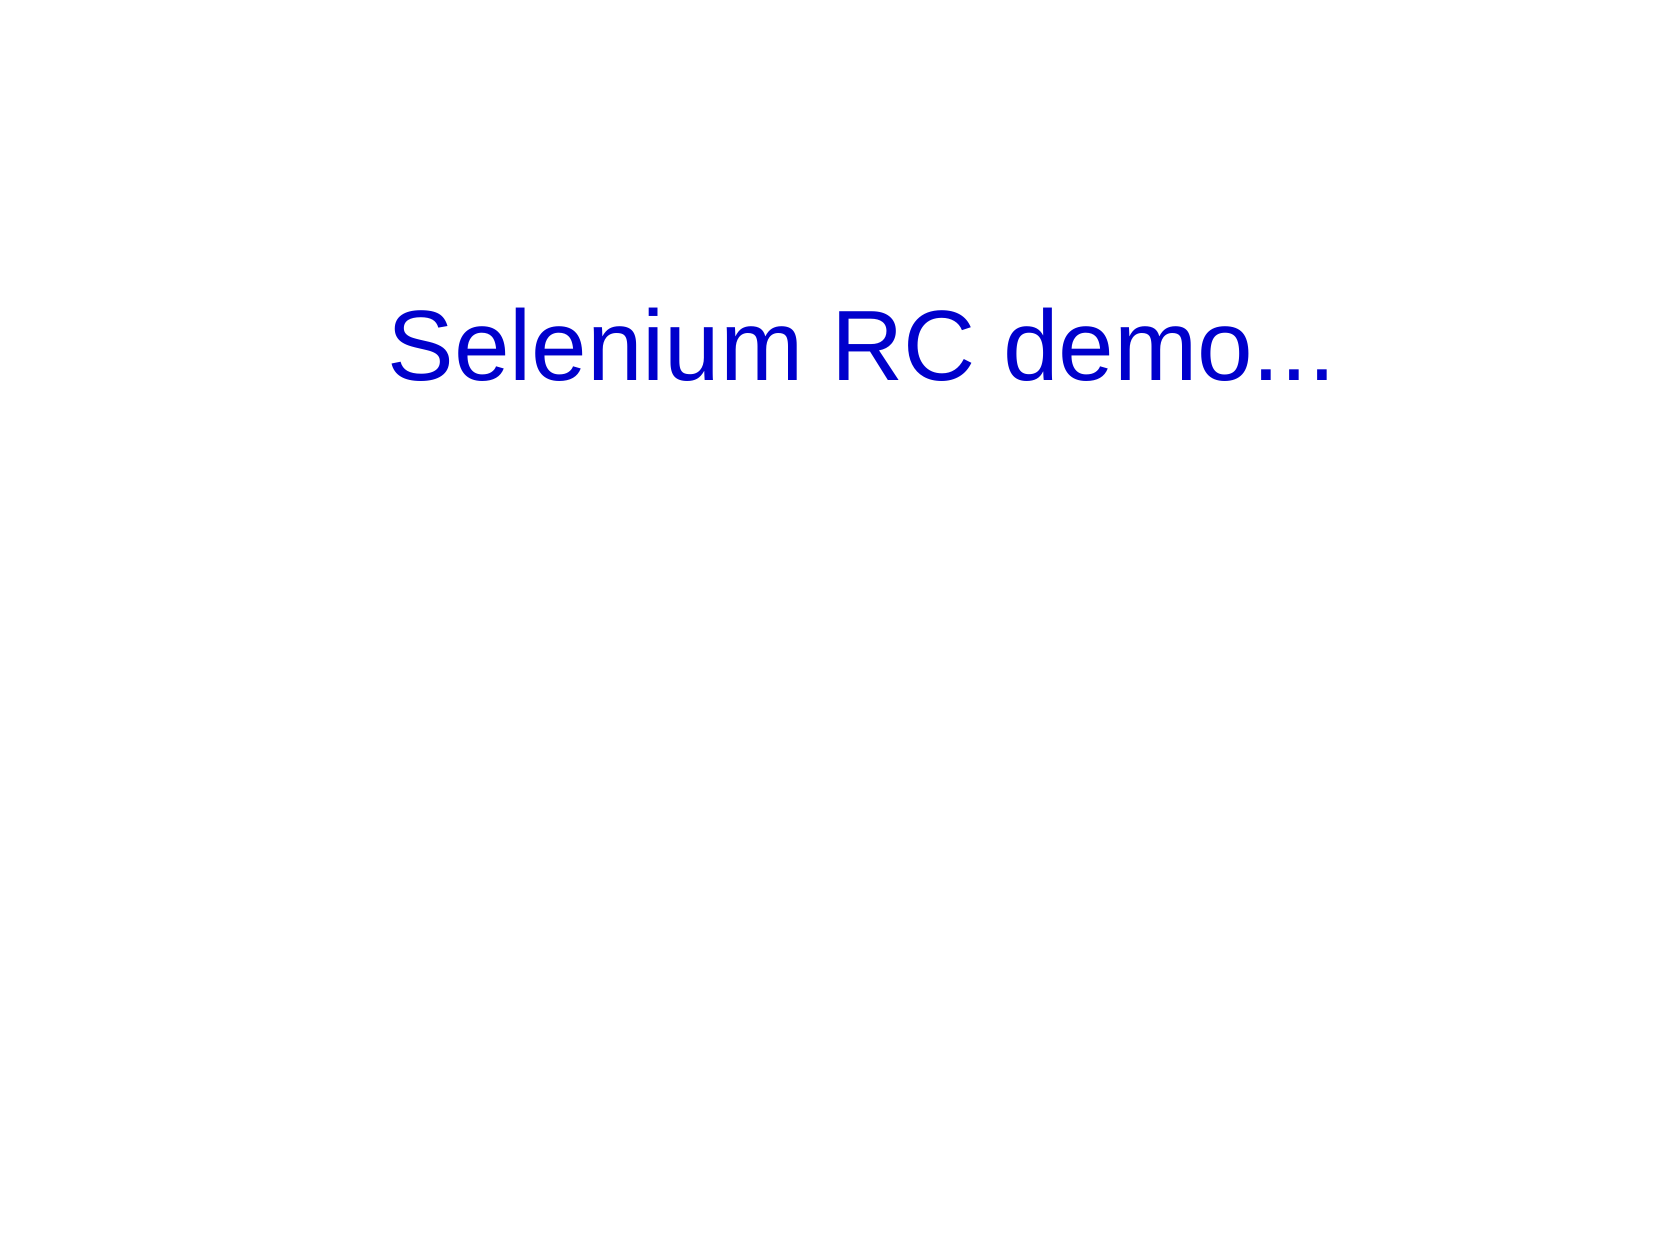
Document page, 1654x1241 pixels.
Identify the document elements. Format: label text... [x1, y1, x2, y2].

list Selenium RC demo... [82, 290, 1571, 1010]
